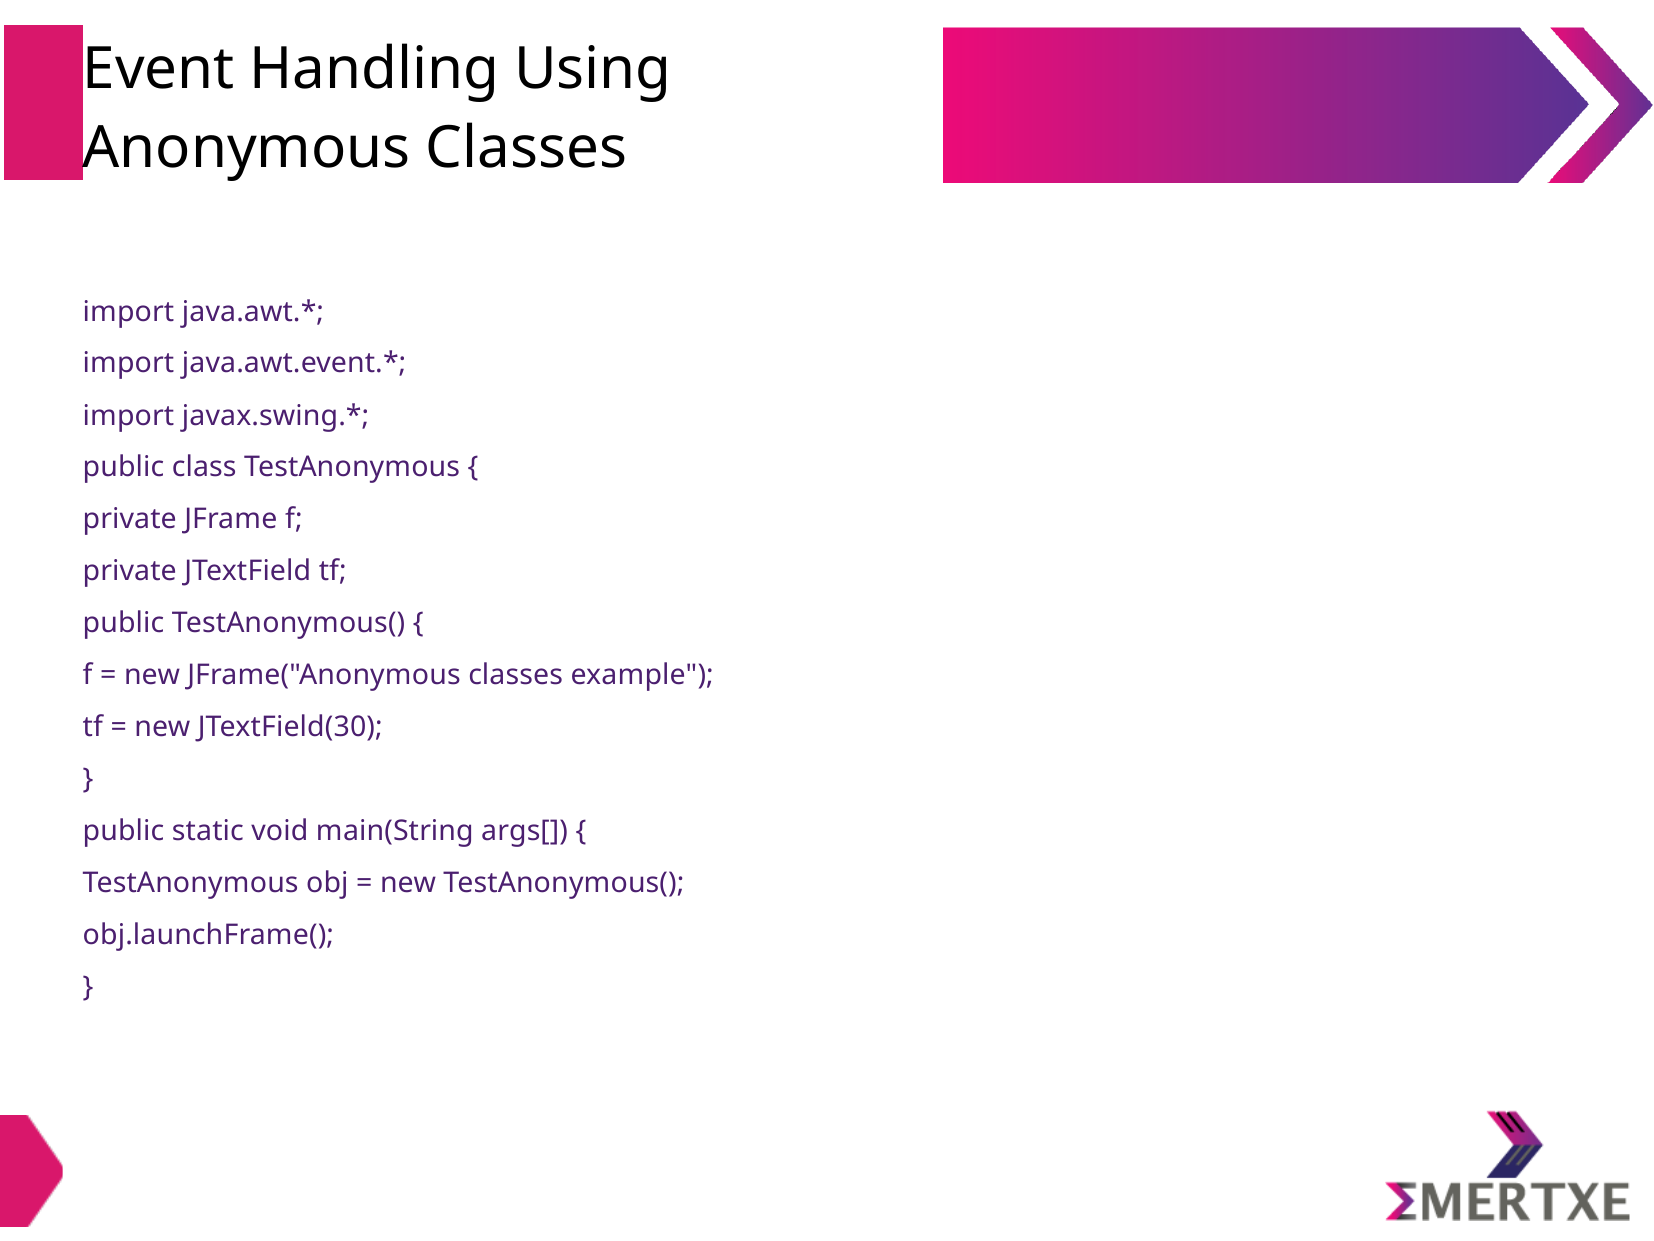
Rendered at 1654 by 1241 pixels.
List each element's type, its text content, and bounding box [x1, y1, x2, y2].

picture [1571, 27, 1653, 183]
title Event Handling Using Anonymous Classes [82, 2, 1571, 210]
picture [1385, 1107, 1631, 1221]
list import java.awt.*; import java.awt.event.*; import javax.swing.*; public class TestAnonymous { private JFrame f; private JTextField tf; public TestAnonymous() { f = new JFrame("Anonymous classes example"); tf = new JTextField(30); } public static void main(String args[]) { TestAnonymous obj = new TestAnonymous(); obj.launchFrame(); } [82, 290, 1571, 1010]
